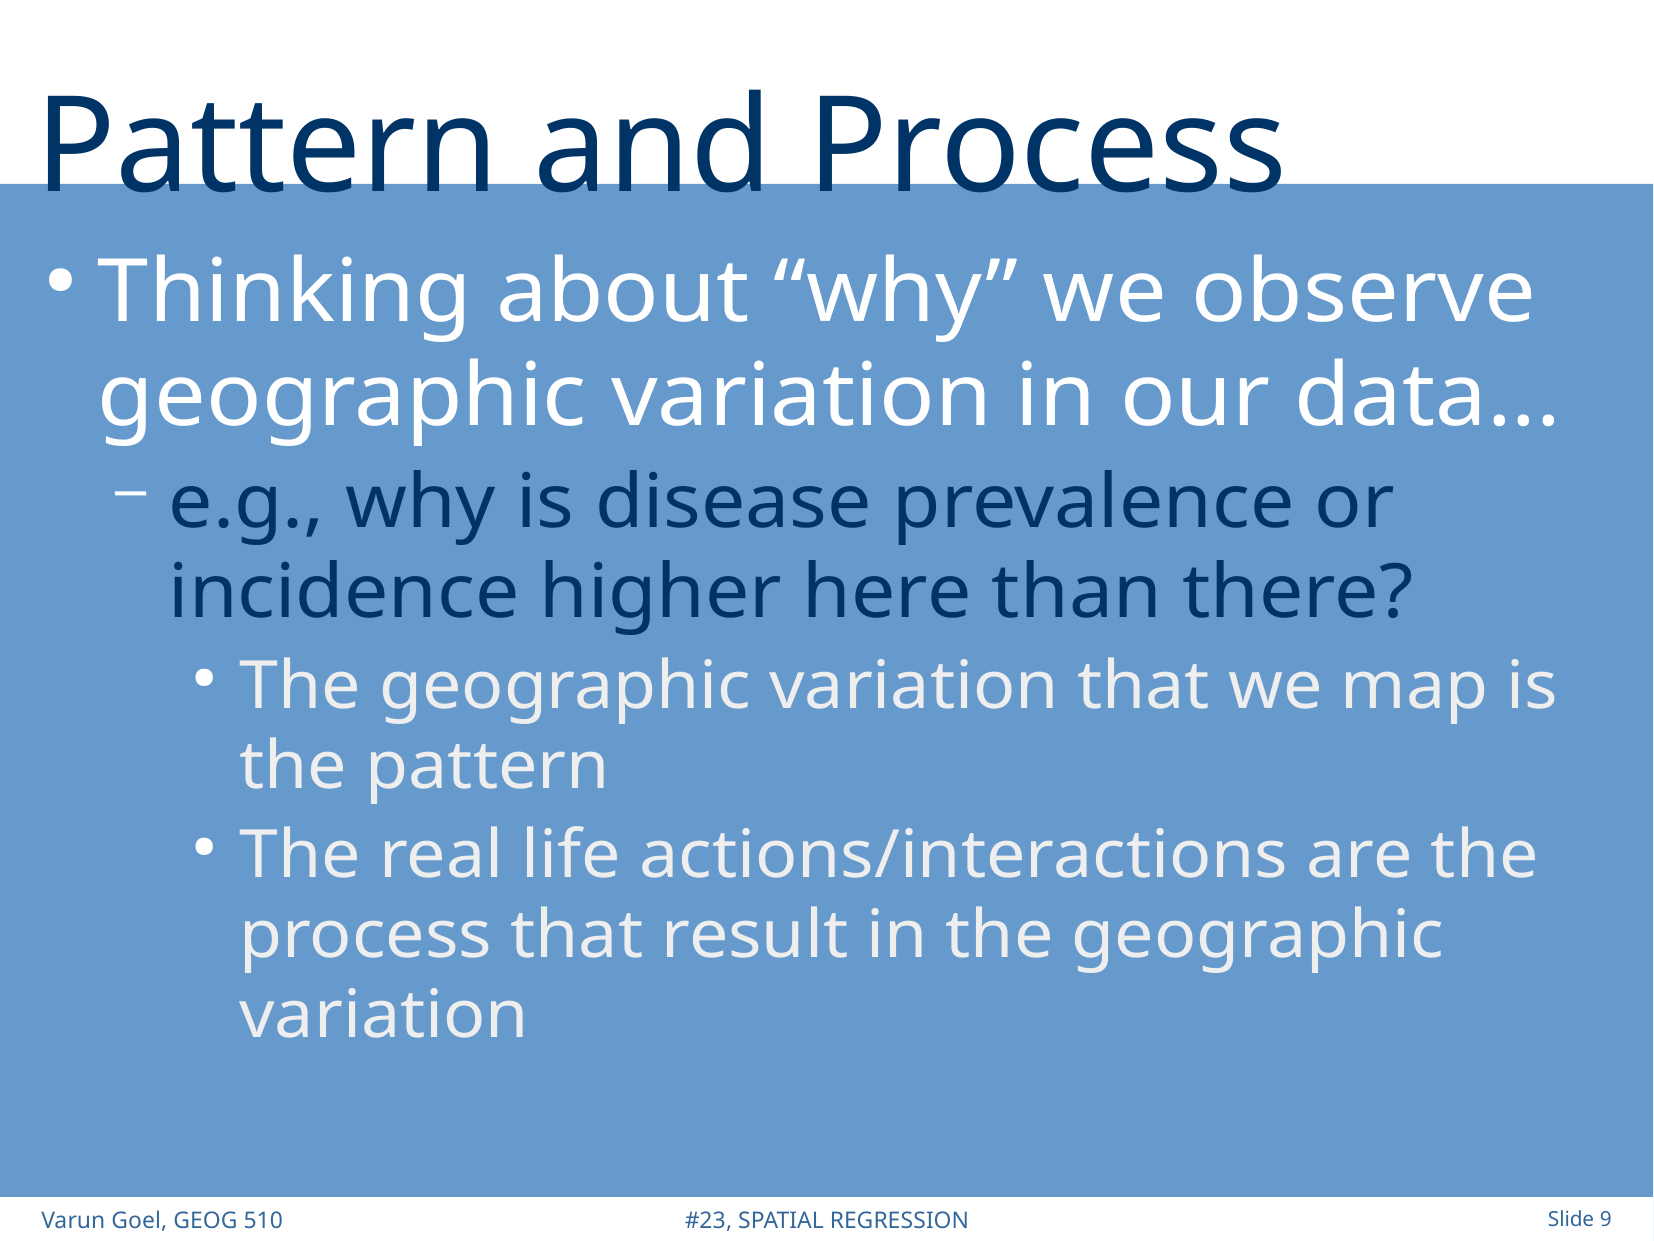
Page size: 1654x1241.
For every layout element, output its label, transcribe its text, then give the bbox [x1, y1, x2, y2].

title Pattern and Process [35, 35, 1573, 237]
list Thinking about “why” we observe geographic variation in our data... e.g., why is disease prevalence or incidence higher here than there? The geographic variation that we map is the pattern The real life actions/interactions are the process that result in the geographic variation [26, 237, 1601, 1160]
